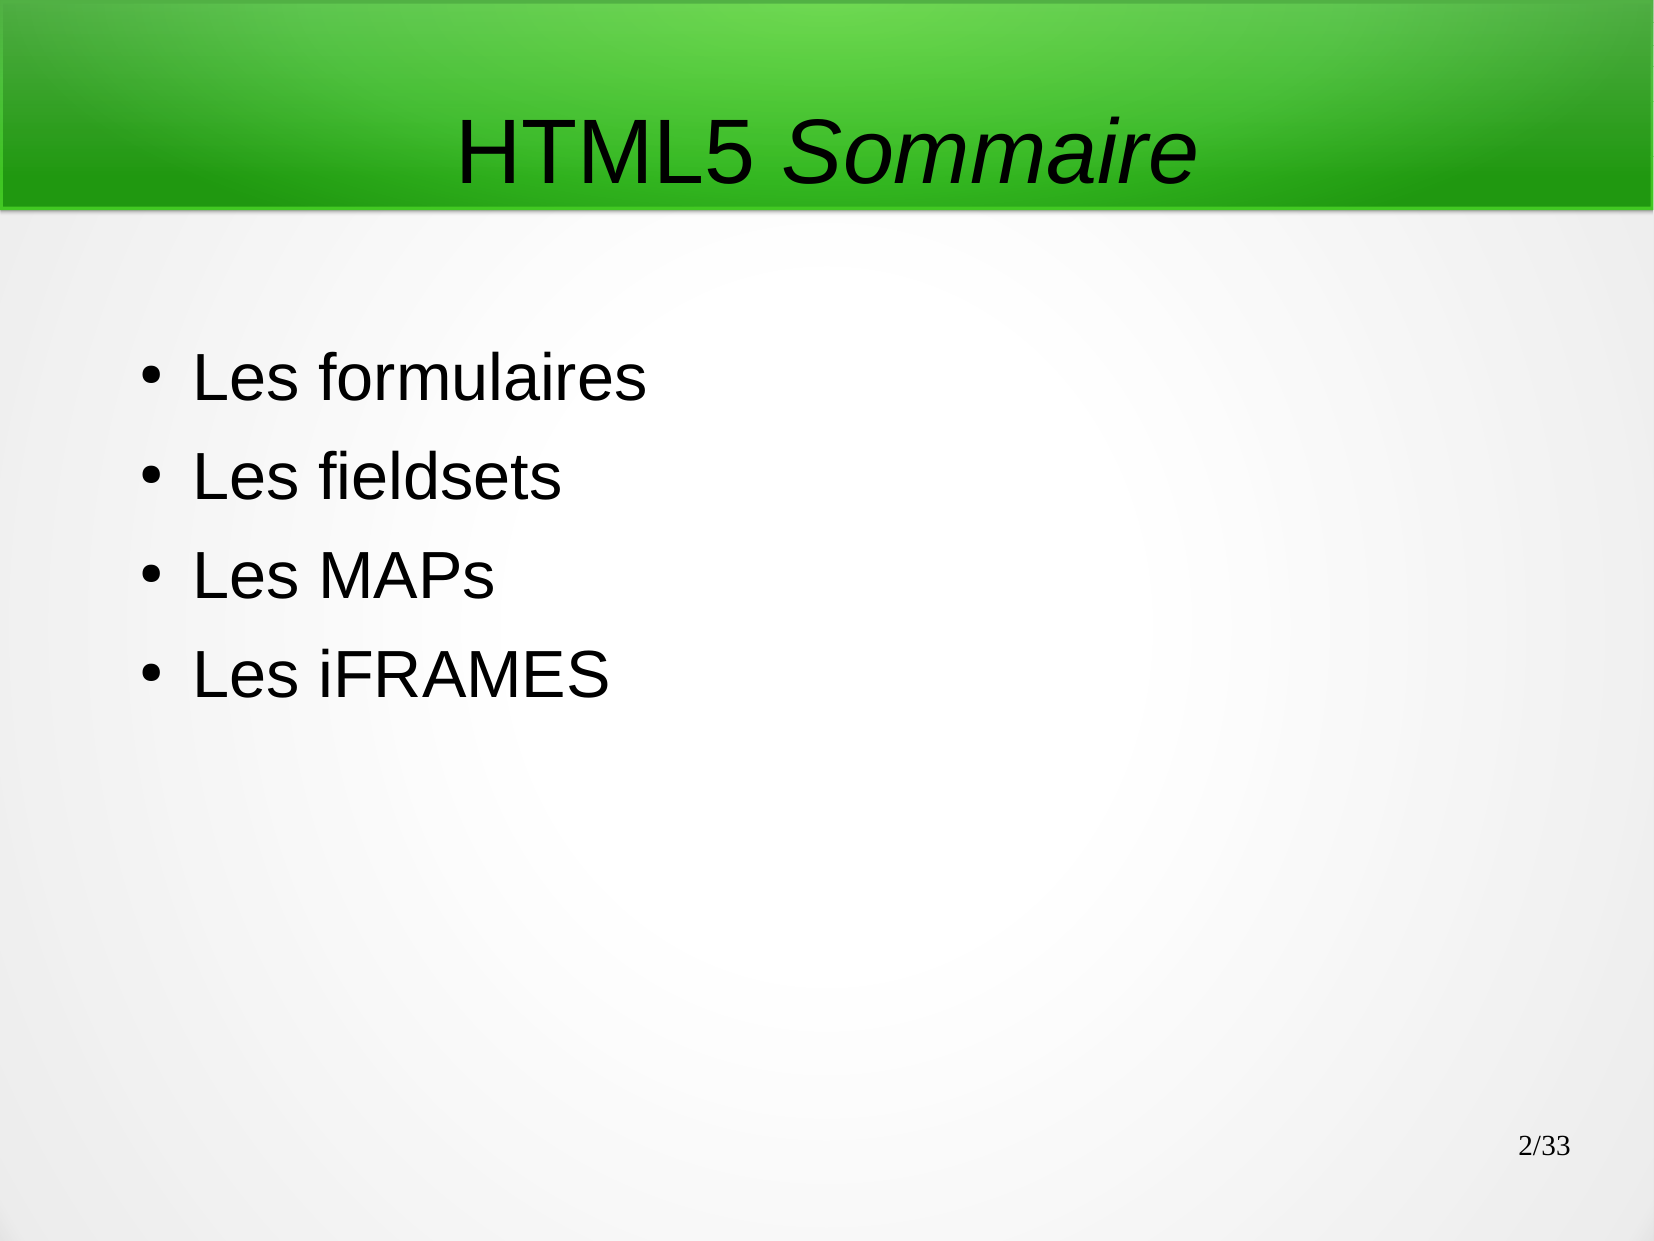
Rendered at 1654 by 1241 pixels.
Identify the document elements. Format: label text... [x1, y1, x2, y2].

list Les formulaires Les fieldsets Les MAPs Les iFRAMES [121, 344, 1534, 1127]
title HTML5 Sommaire [121, 101, 1534, 312]
